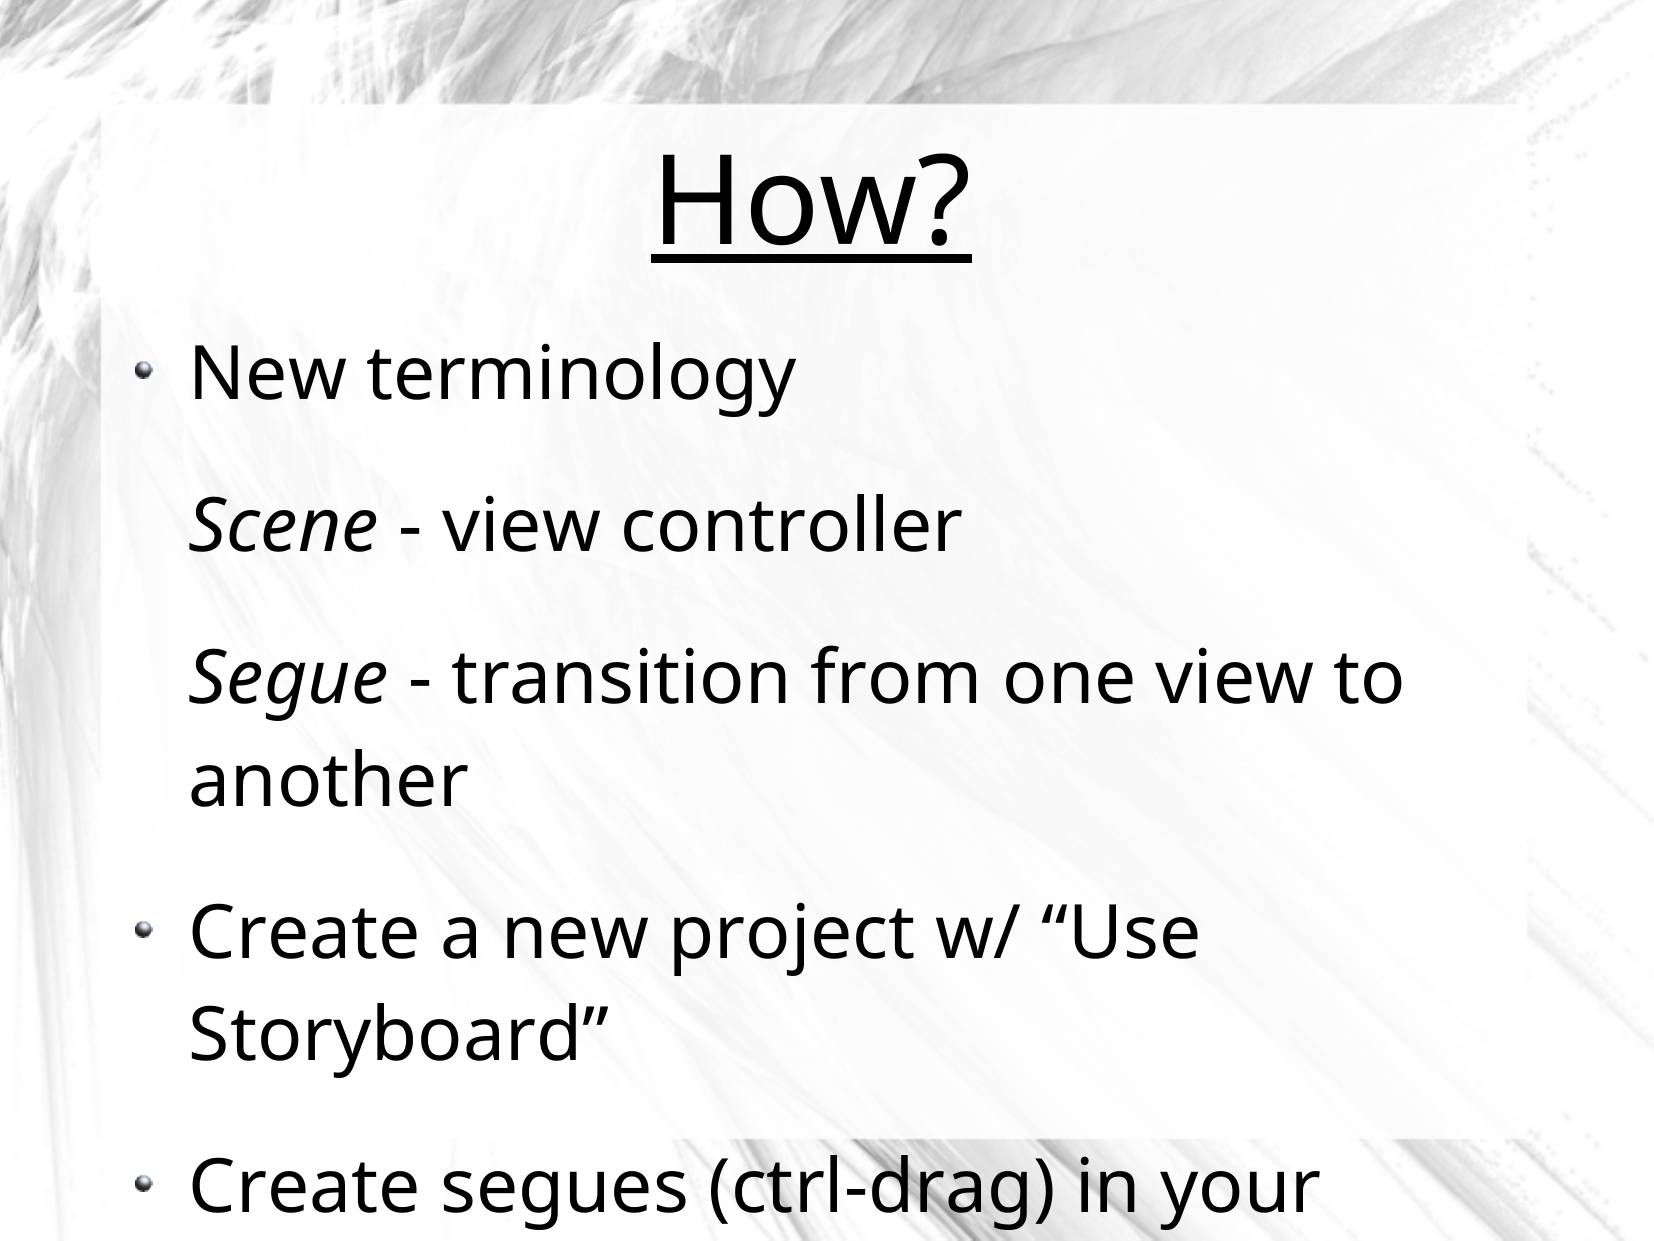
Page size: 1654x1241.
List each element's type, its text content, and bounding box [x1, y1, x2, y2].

title How? [118, 112, 1506, 281]
picture [0, 0, 1654, 1241]
list New terminology Scene - view controller Segue - transition from one view to another Create a new project w/ “Use Storyboard” Create segues (ctrl-drag) in your Storyboard [118, 318, 1571, 1170]
